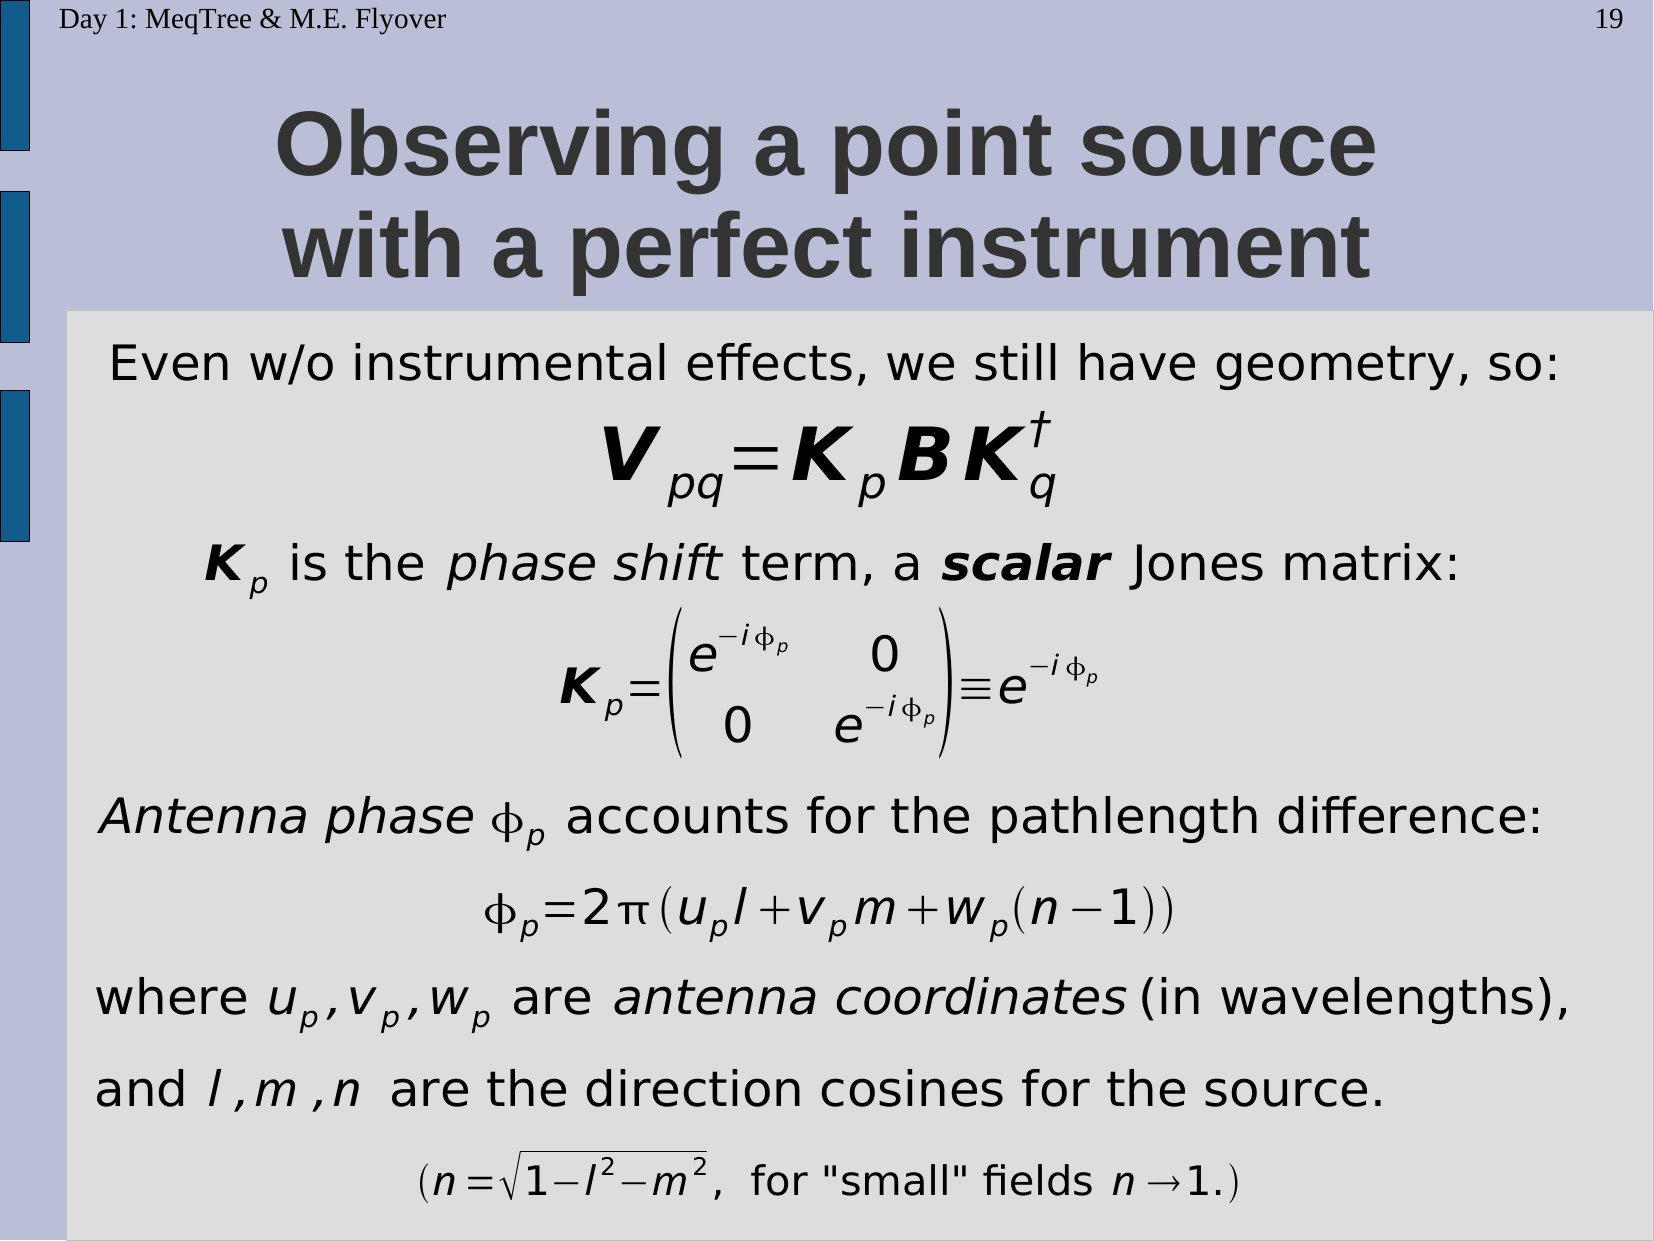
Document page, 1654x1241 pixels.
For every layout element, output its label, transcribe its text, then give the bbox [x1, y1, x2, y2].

chart [88, 313, 1569, 1213]
title Observing a point source with a perfect instrument [121, 87, 1534, 302]
